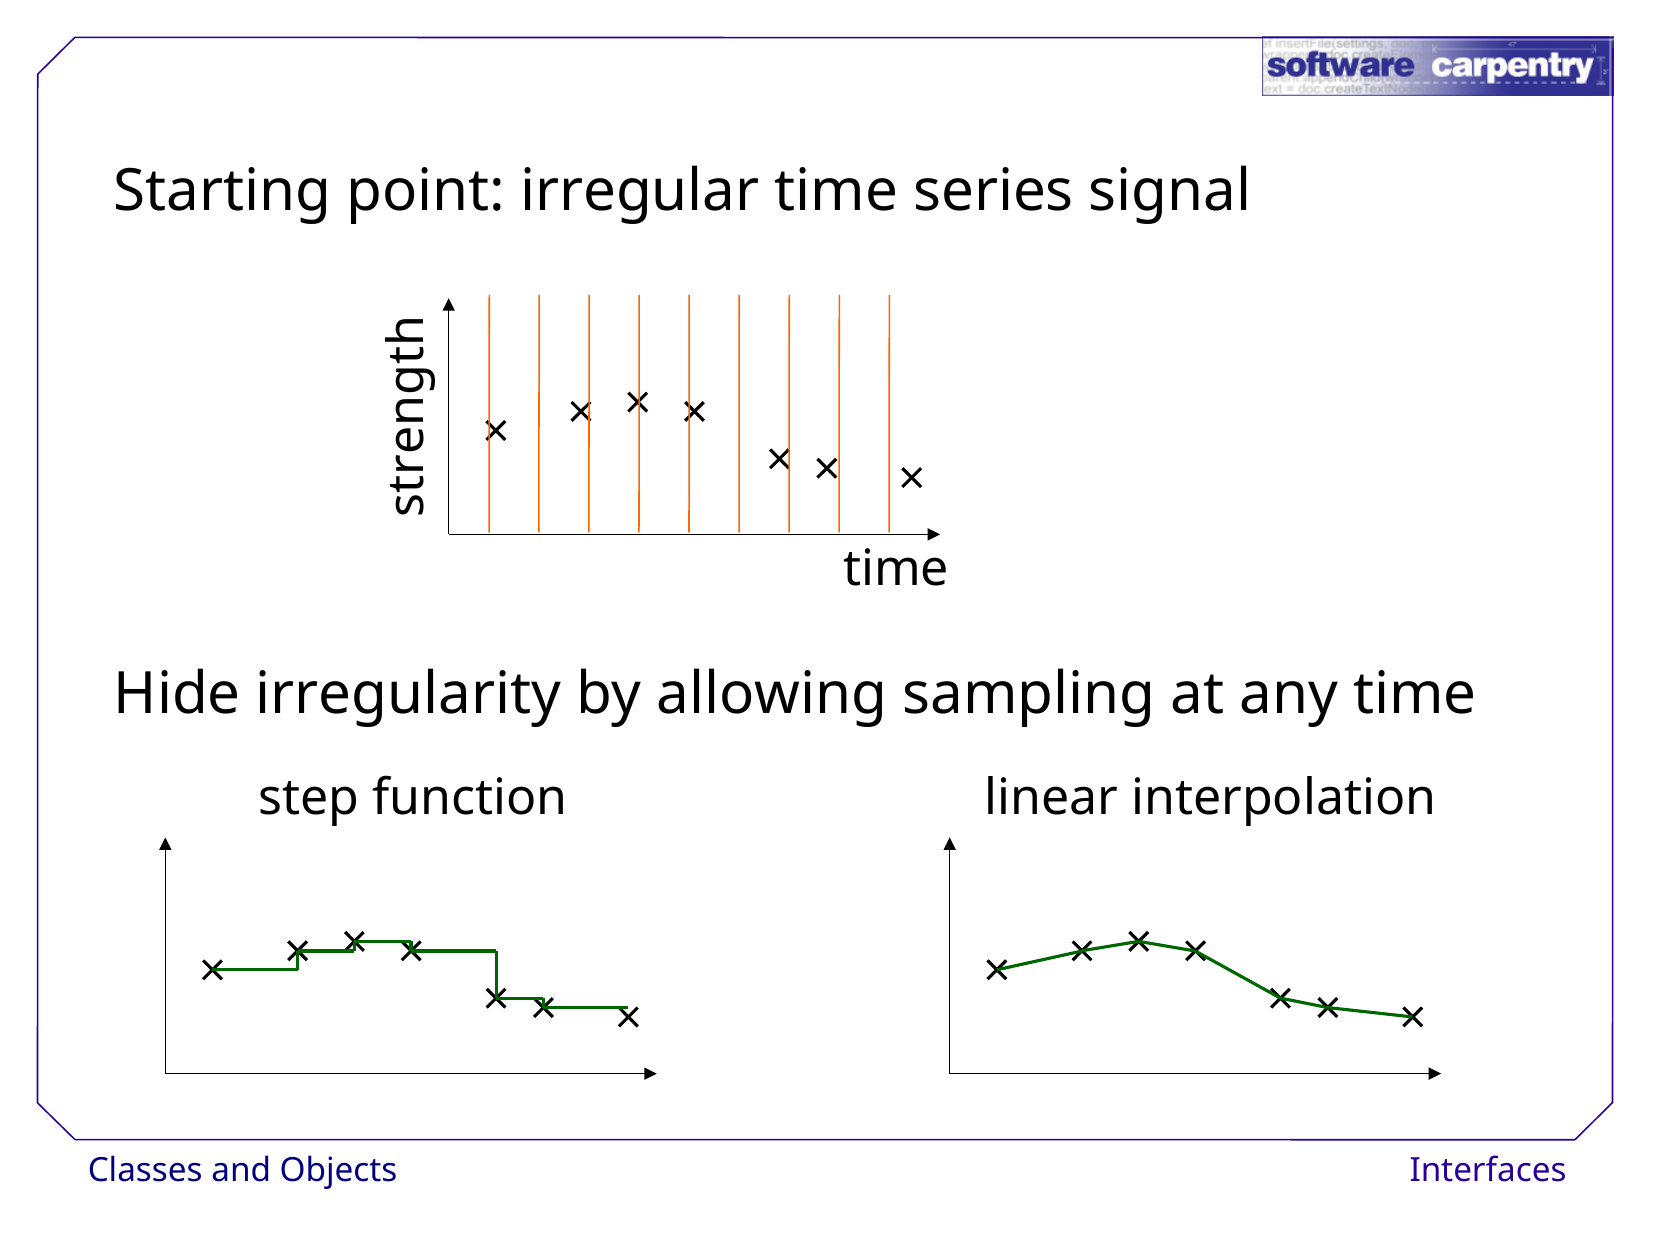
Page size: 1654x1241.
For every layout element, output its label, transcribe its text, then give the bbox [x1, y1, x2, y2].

text_box Hide irregularity by allowing sampling at any time [99, 612, 1517, 734]
text_box time [828, 532, 965, 604]
text_box Starting point: irregular time series signal [99, 109, 1517, 231]
text_box linear interpolation [969, 761, 1452, 834]
text_box step function [243, 761, 583, 834]
text_box strength [371, 300, 443, 533]
picture [1262, 36, 1614, 96]
